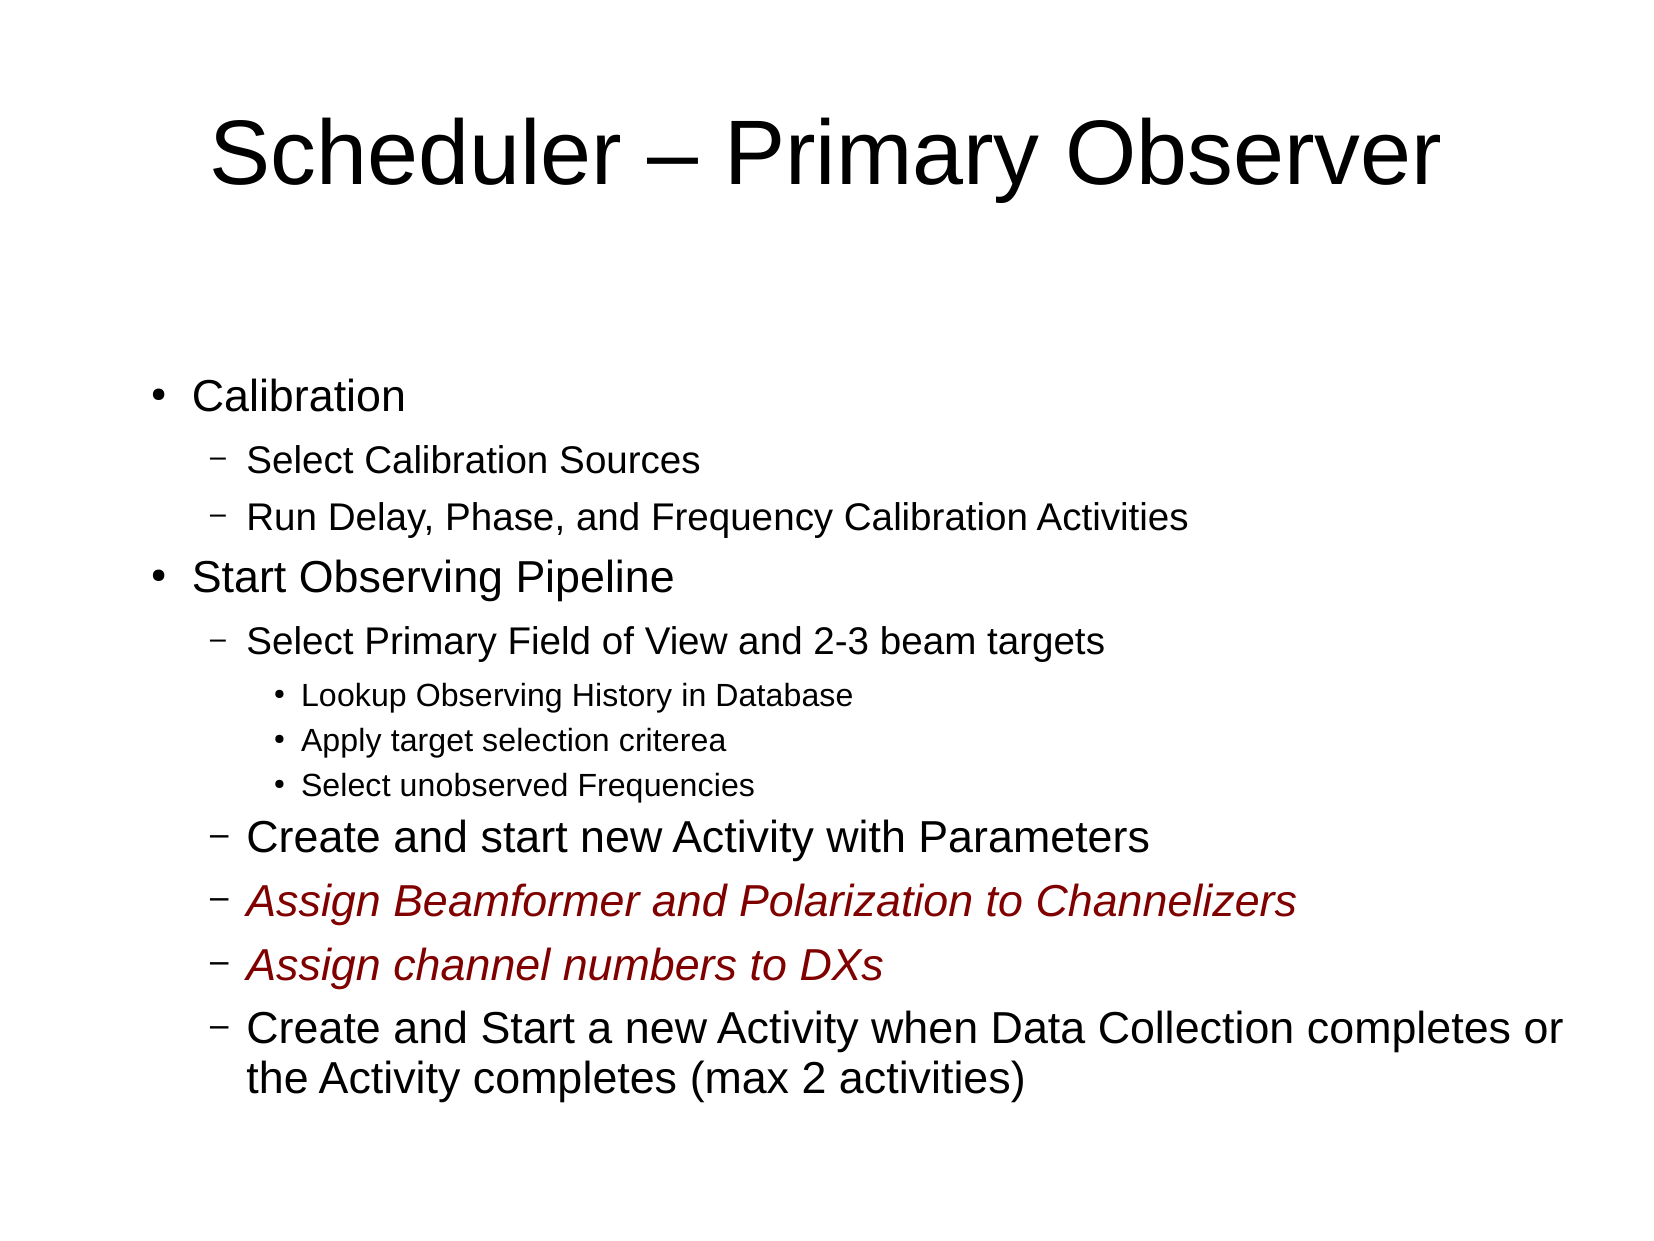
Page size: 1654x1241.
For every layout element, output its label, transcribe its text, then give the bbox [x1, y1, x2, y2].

title Scheduler – Primary Observer [82, 56, 1571, 250]
list Calibration Select Calibration Sources Run Delay, Phase, and Frequency Calibration Activities Start Observing Pipeline Select Primary Field of View and 2-3 beam targets Lookup Observing History in Database Apply target selection criterea Select unobserved Frequencies Create and start new Activity with Parameters Assign Beamformer and Polarization to Channelizers Assign channel numbers to DXs Create and Start a new Activity when Data Collection completes or the Activity completes (max 2 activities) [82, 290, 1571, 1109]
